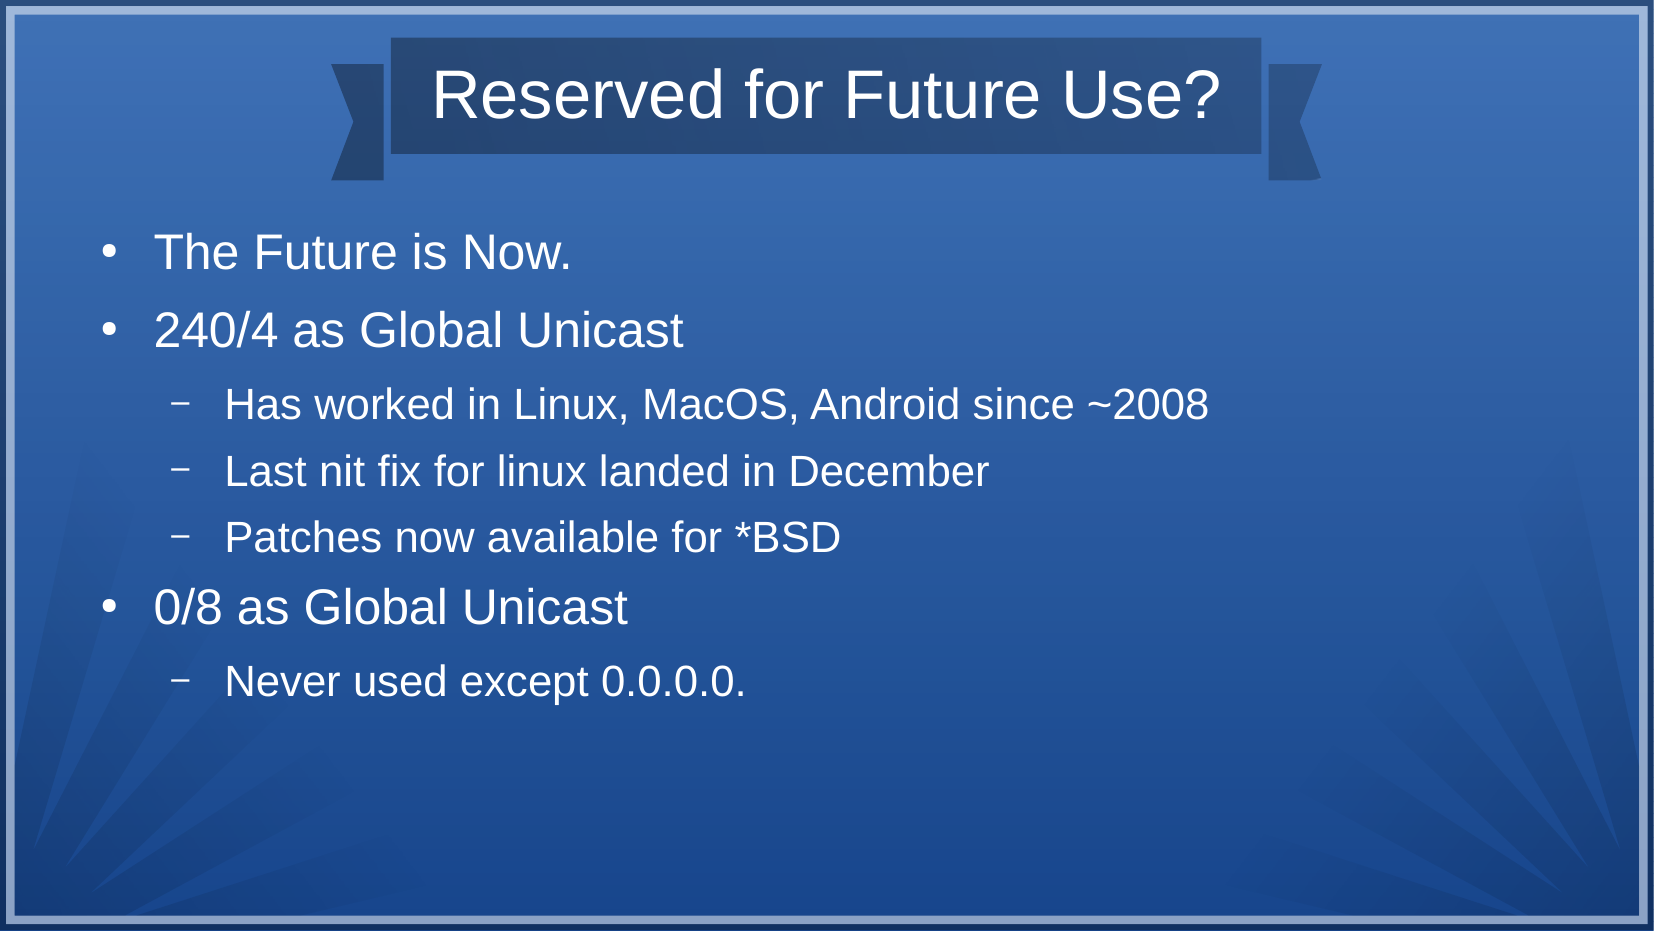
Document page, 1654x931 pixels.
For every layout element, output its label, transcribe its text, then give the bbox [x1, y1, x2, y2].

list The Future is Now. 240/4 as Global Unicast Has worked in Linux, MacOS, Android since ~2008 Last nit fix for linux landed in December Patches now available for *BSD 0/8 as Global Unicast Never used except 0.0.0.0. [82, 224, 1571, 848]
title Reserved for Future Use? [389, 35, 1264, 154]
